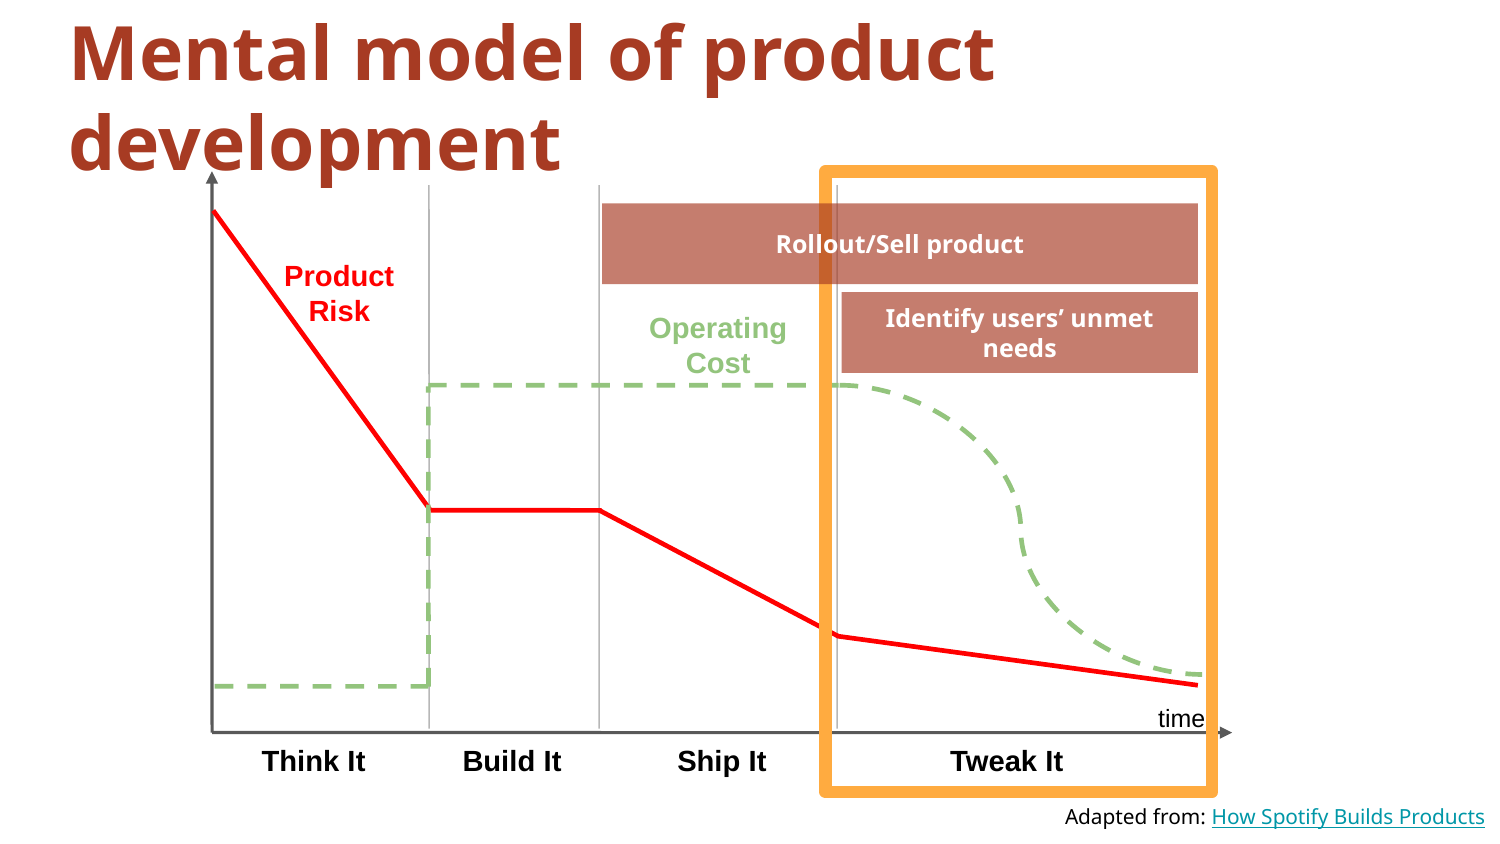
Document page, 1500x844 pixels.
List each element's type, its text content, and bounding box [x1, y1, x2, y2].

text_box Ship It [639, 727, 806, 779]
text_box Identify users’ unmet needs [841, 292, 1198, 373]
text_box Build It [429, 727, 596, 779]
text_box Product Risk [256, 242, 423, 295]
text_box Mental model of product development [53, 39, 1391, 152]
text_box Adapted from: How Spotify Builds Products [1024, 792, 1500, 844]
text_box time [1218, 687, 1265, 740]
text_box Operating Cost [620, 294, 816, 346]
text_box Think It [230, 727, 397, 779]
text_box Tweak It [923, 727, 1090, 779]
text_box time [1098, 687, 1206, 740]
text_box Rollout/Sell product [602, 203, 1198, 285]
